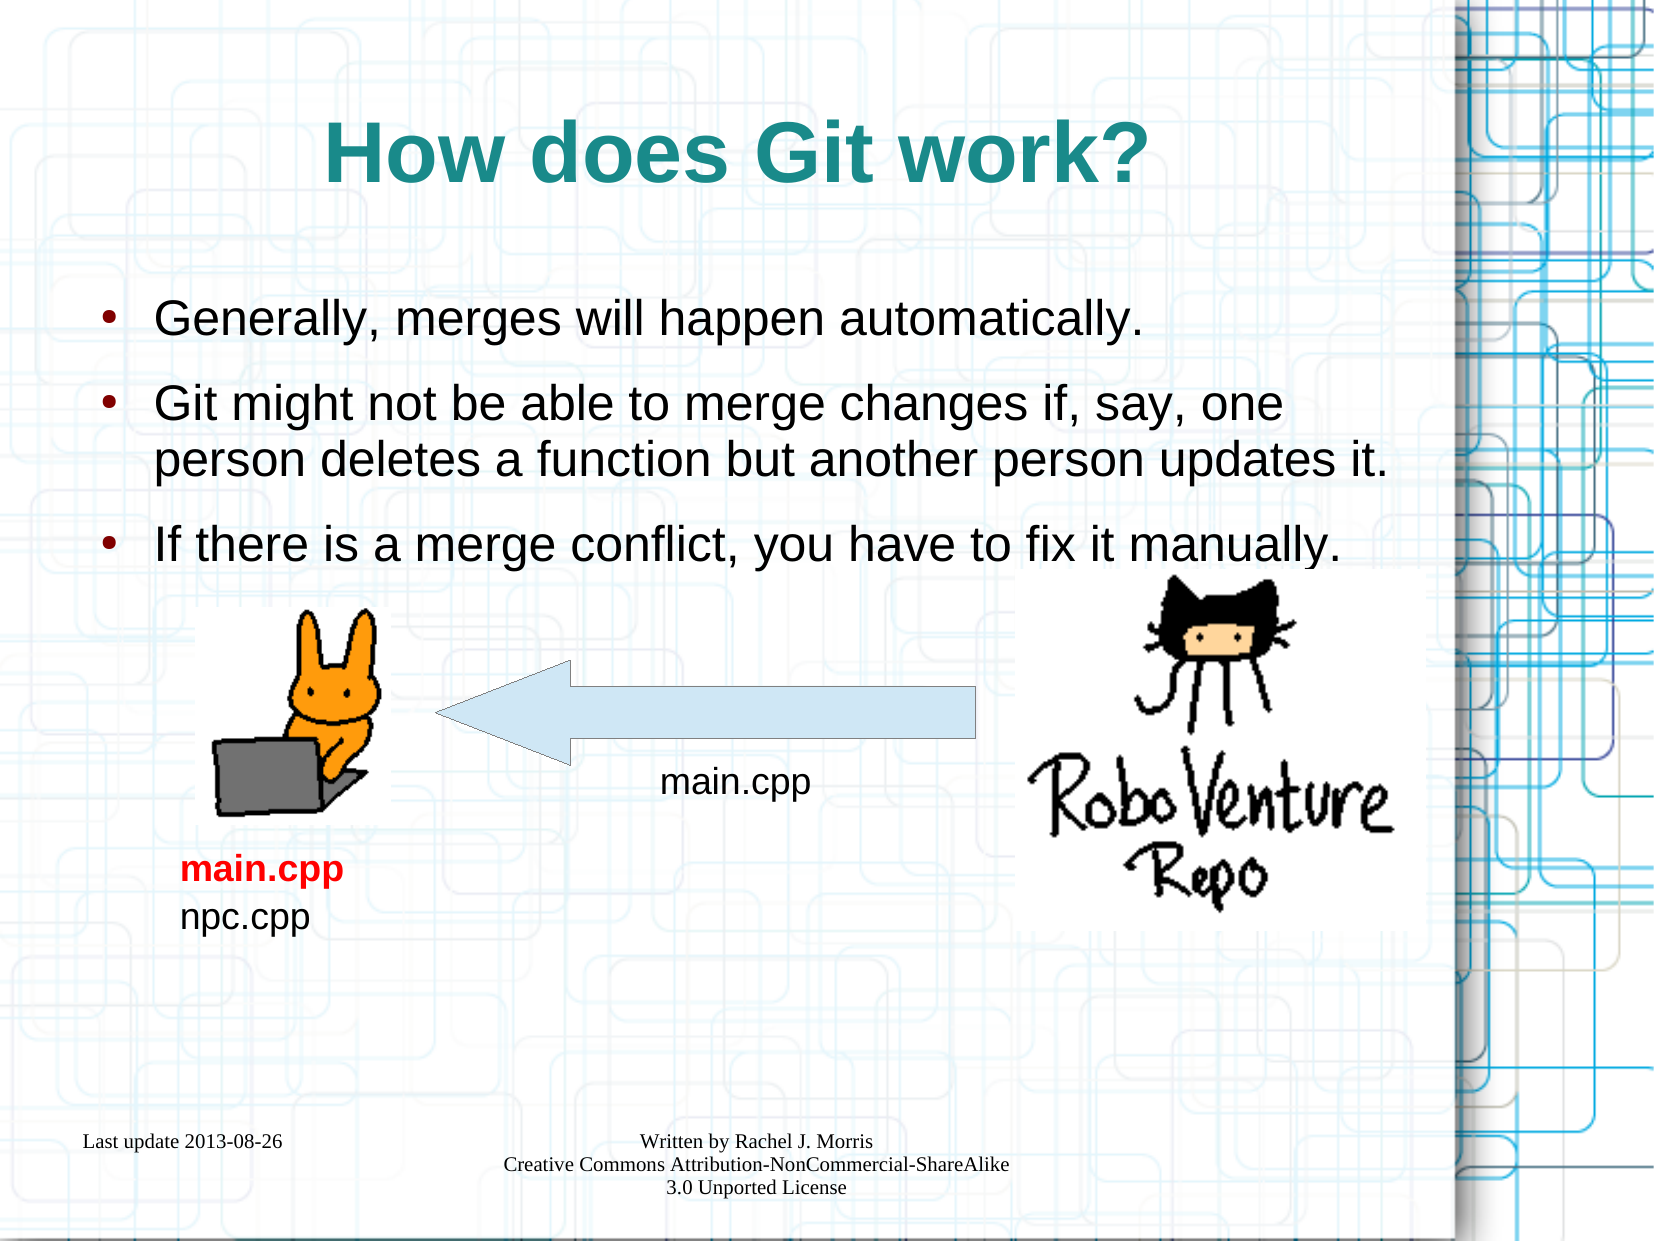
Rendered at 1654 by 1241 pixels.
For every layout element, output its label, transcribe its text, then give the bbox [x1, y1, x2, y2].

text_box npc.cpp [165, 888, 451, 946]
text_box main.cpp [165, 840, 451, 888]
text_box main.cpp [645, 753, 931, 811]
picture [0, 0, 1654, 1241]
list Generally, merges will happen automatically. Git might not be able to merge changes if, say, one person deletes a function but another person updates it. If there is a merge conflict, you have to fix it manually. [82, 290, 1418, 573]
title How does Git work? [59, 49, 1418, 257]
text_box [435, 660, 976, 766]
